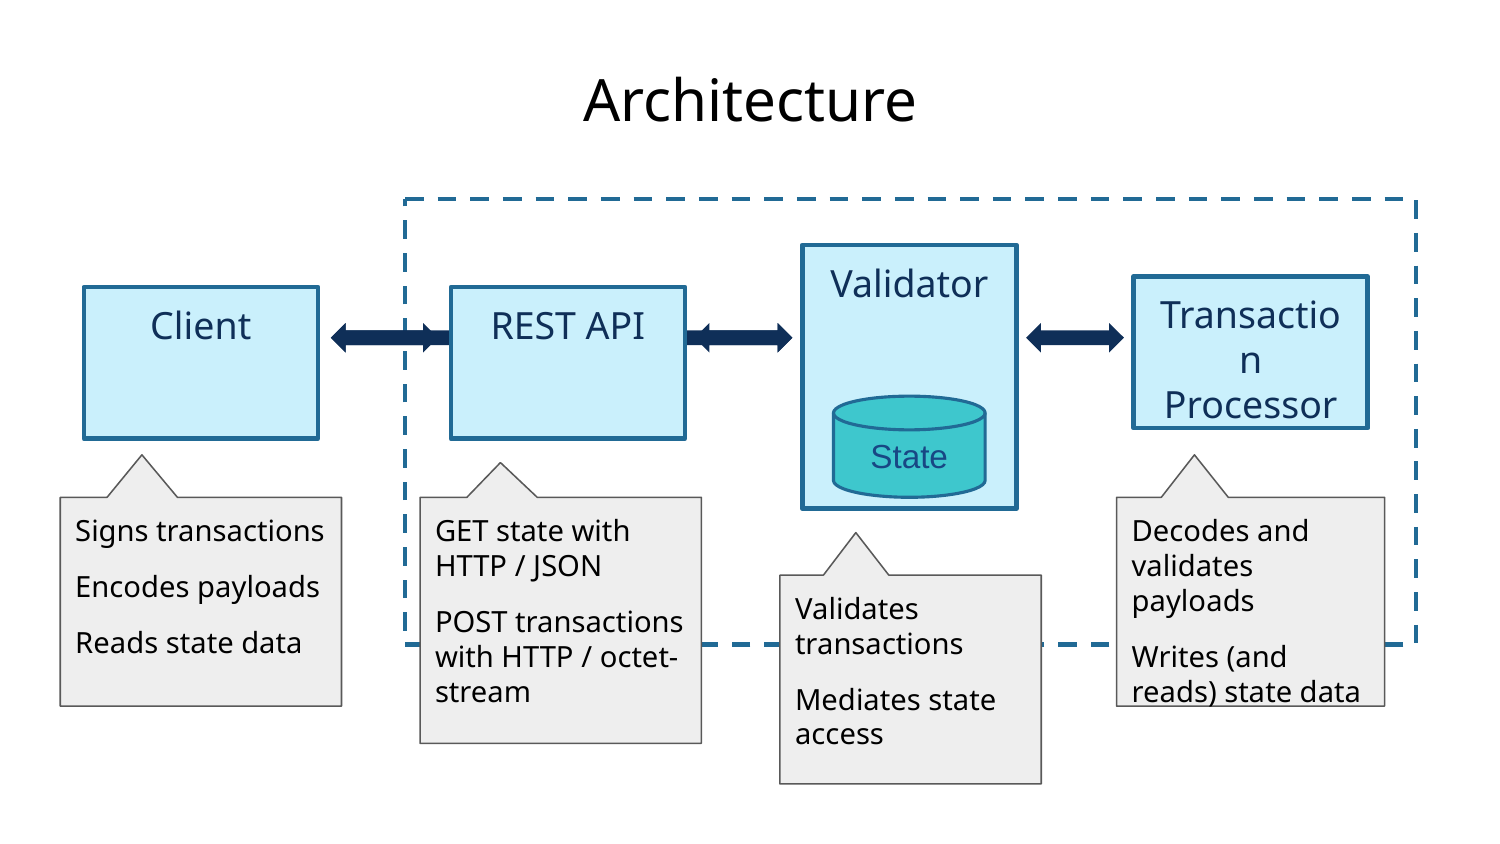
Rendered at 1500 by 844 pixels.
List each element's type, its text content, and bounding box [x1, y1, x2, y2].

title Architecture [51, 47, 1449, 142]
text_box Client [84, 287, 318, 439]
text_box Validator [802, 245, 1016, 509]
text_box Validates transactions Mediates state access [779, 532, 1042, 784]
text_box Sawtooth Node [405, 199, 1416, 645]
text_box Decodes and validates payloads Writes (and reads) state data [1116, 454, 1385, 707]
text_box Transaction Processor [1134, 277, 1368, 428]
text_box State [833, 396, 986, 498]
text_box [330, 323, 451, 353]
text_box [1026, 323, 1124, 353]
text_box GET state with HTTP / JSON POST transactions with HTTP / octet-stream [420, 462, 702, 744]
text_box REST API [451, 287, 685, 439]
text_box [685, 323, 793, 353]
text_box Signs transactions Encodes payloads Reads state data [60, 454, 342, 707]
